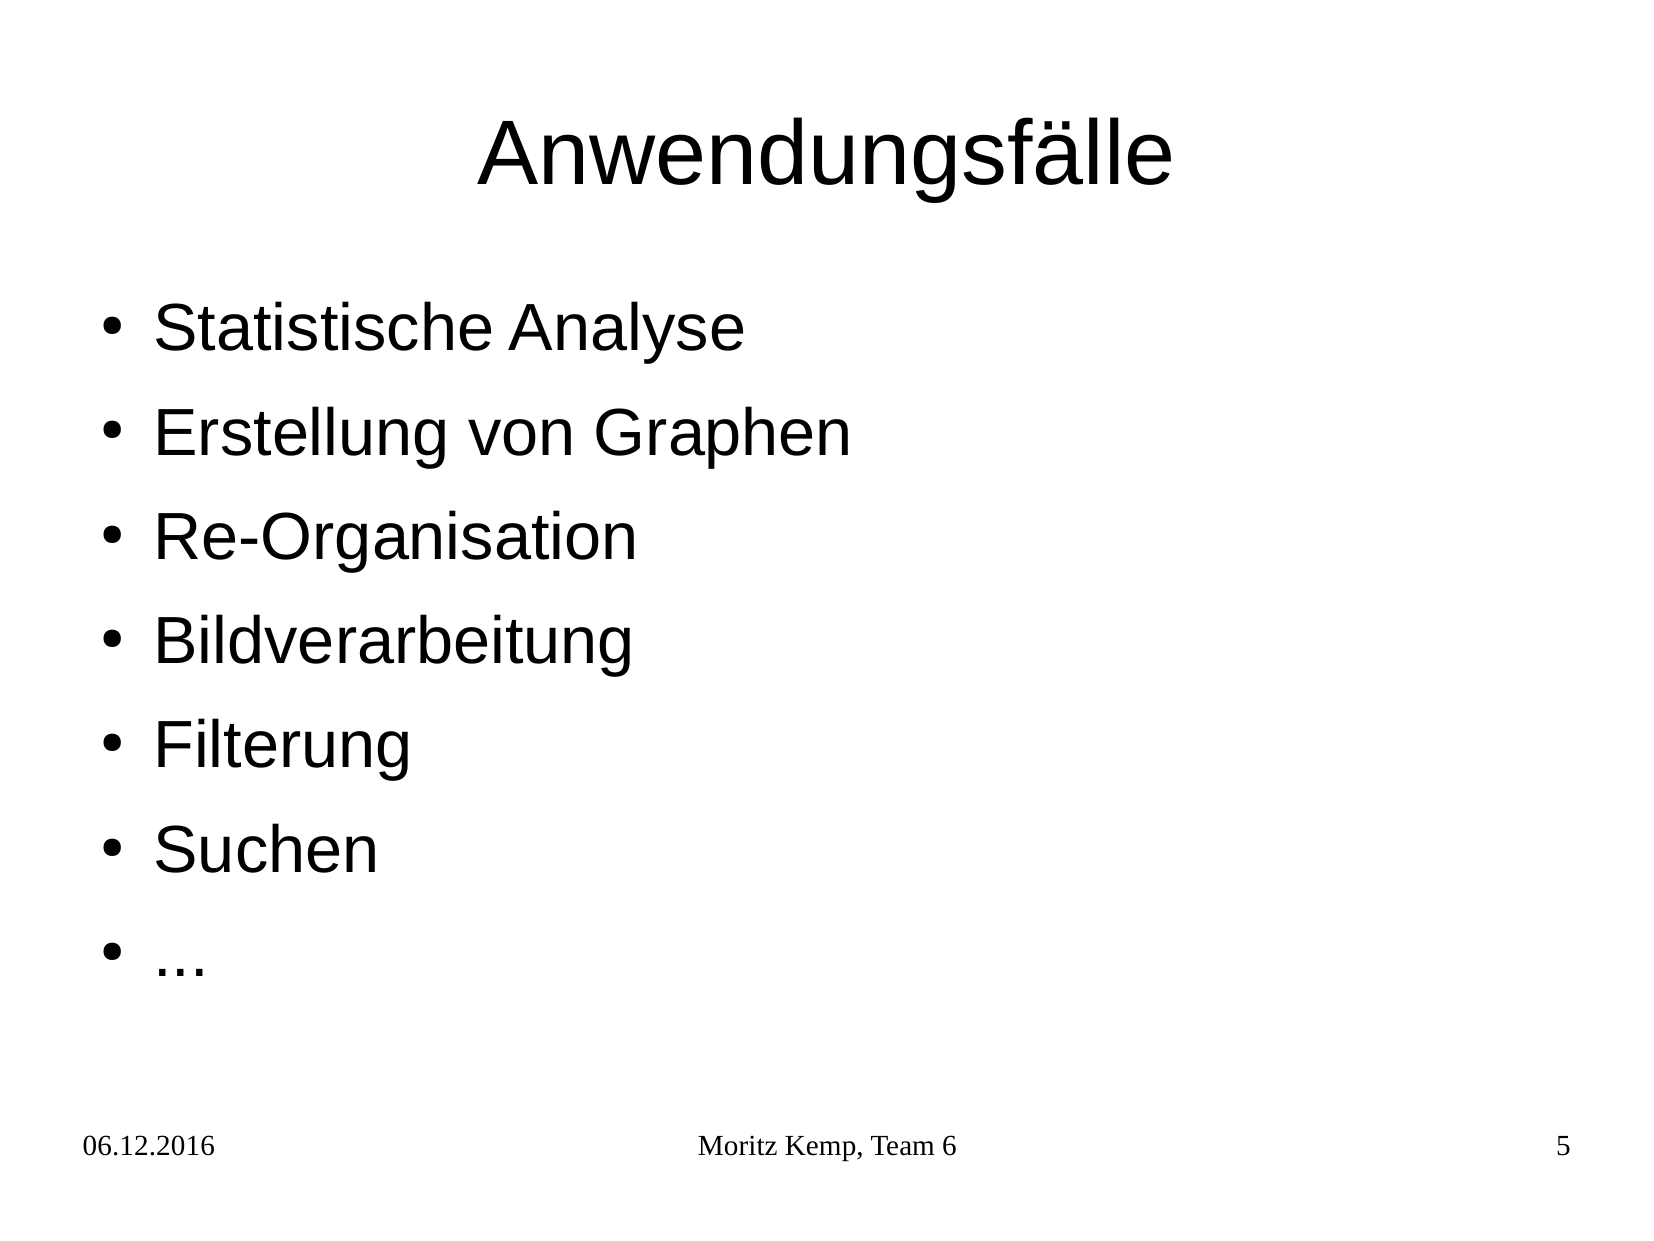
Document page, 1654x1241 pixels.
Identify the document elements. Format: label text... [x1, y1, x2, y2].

title Anwendungsfälle [82, 49, 1571, 257]
list Statistische Analyse Erstellung von Graphen Re-Organisation Bildverarbeitung Filterung Suchen ... [82, 290, 1571, 1010]
